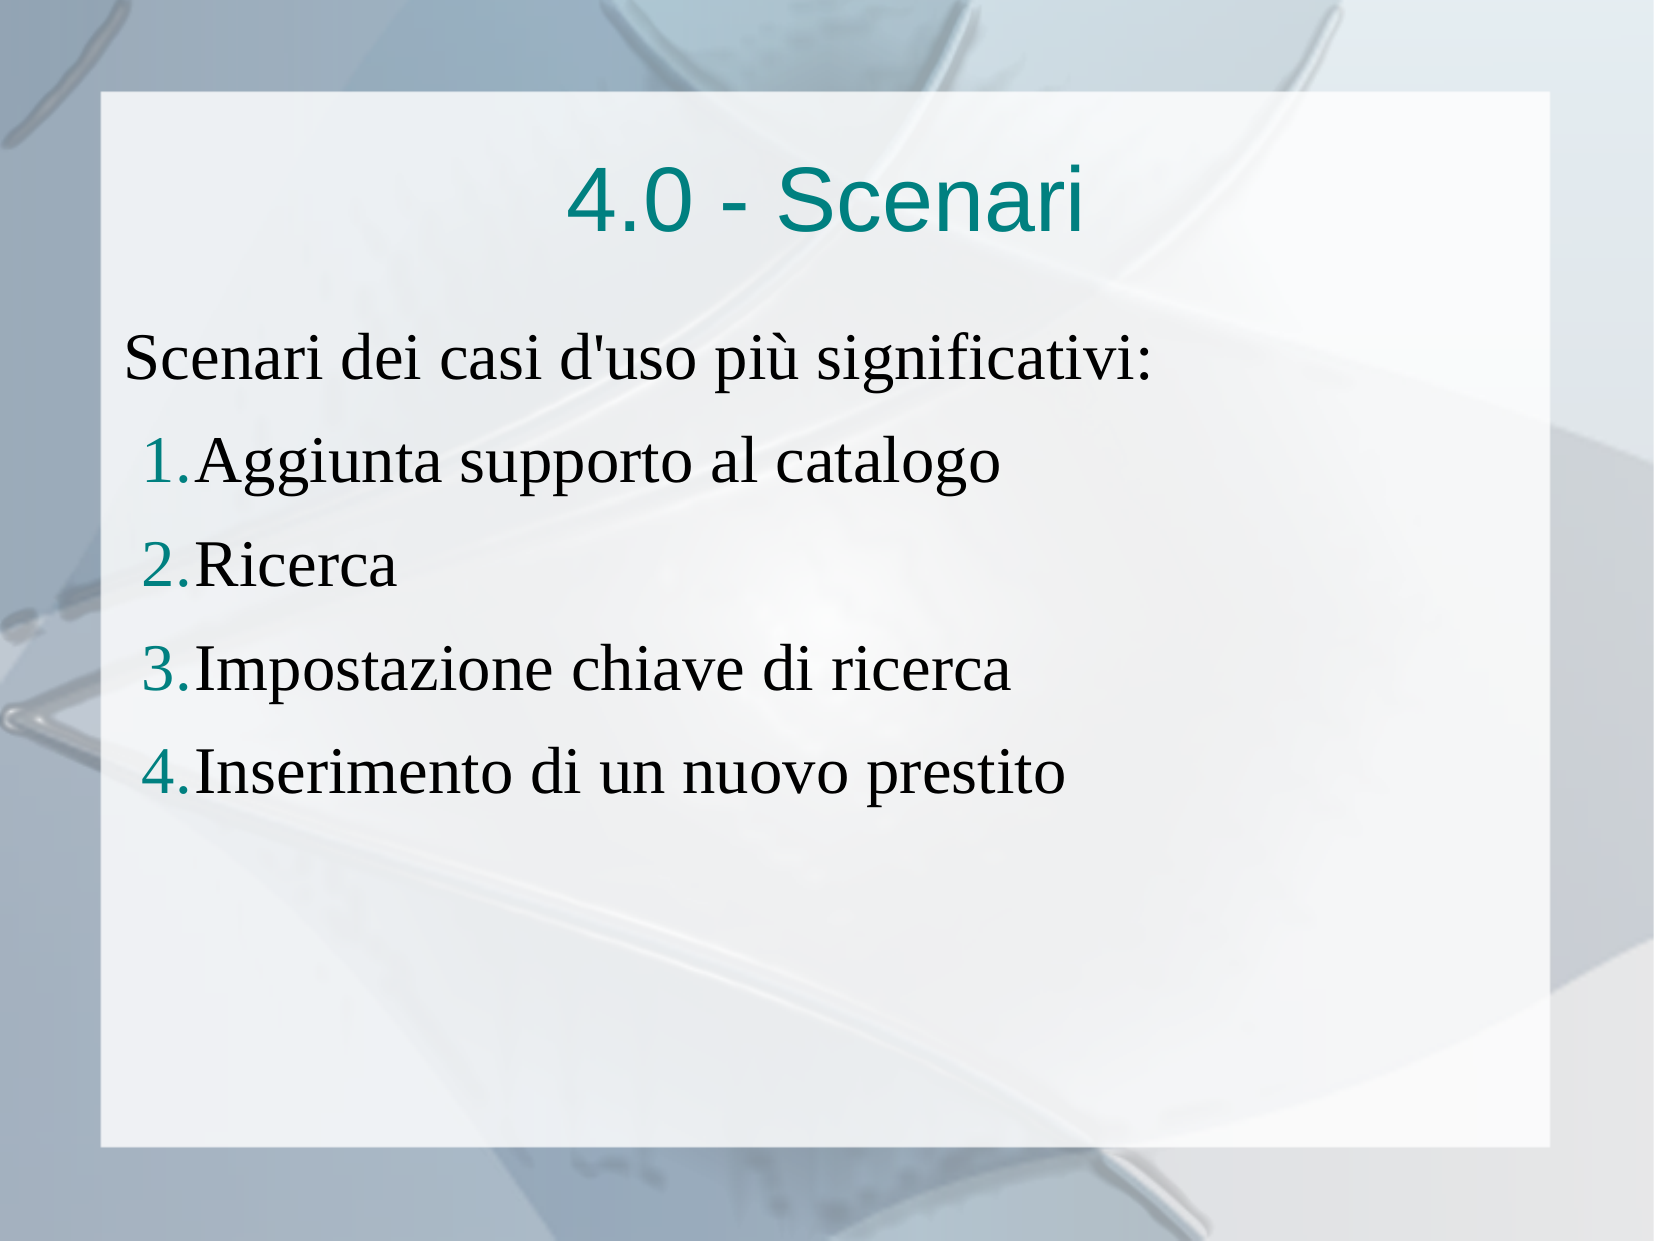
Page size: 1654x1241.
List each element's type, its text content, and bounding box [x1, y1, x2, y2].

title 4.0 - Scenari [118, 96, 1536, 304]
list Scenari dei casi d'uso più significativi: Aggiunta supporto al catalogo Ricerca Impostazione chiave di ricerca Inserimento di un nuovo prestito [124, 319, 1489, 945]
picture [0, 0, 1654, 1241]
